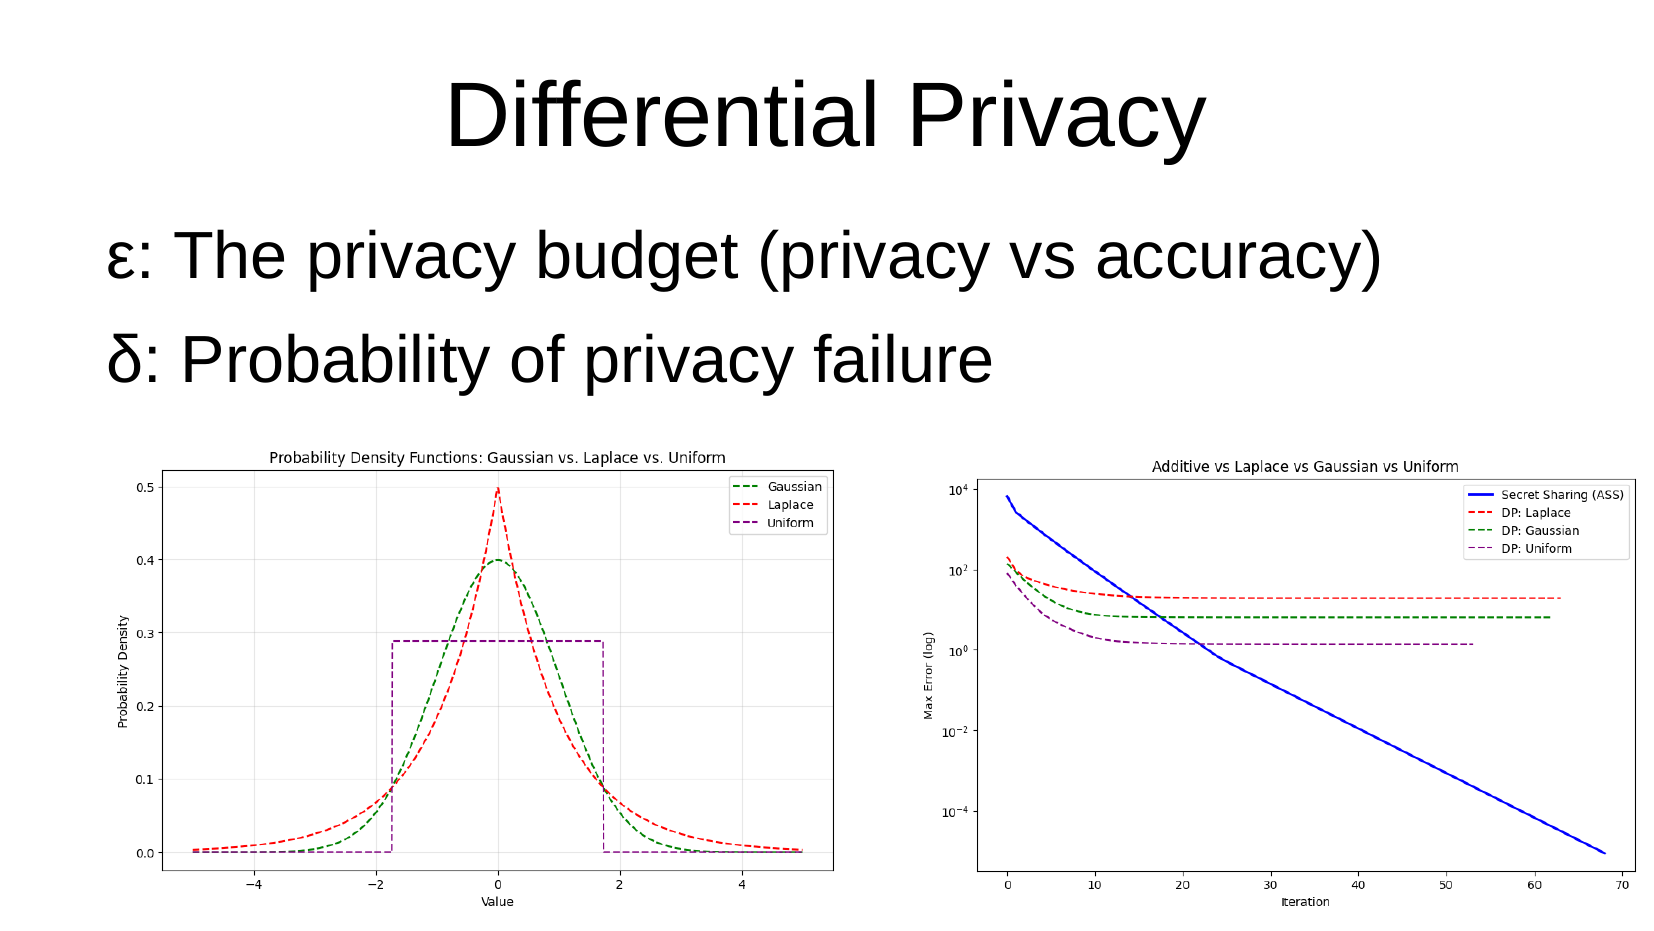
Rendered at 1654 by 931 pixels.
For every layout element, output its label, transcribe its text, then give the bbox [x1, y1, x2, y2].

picture [109, 758, 841, 916]
title Differential Privacy [82, 37, 1571, 193]
list ε: The privacy budget (privacy vs accuracy) δ: Probability of privacy failure [35, 217, 1524, 758]
picture [915, 451, 1642, 916]
